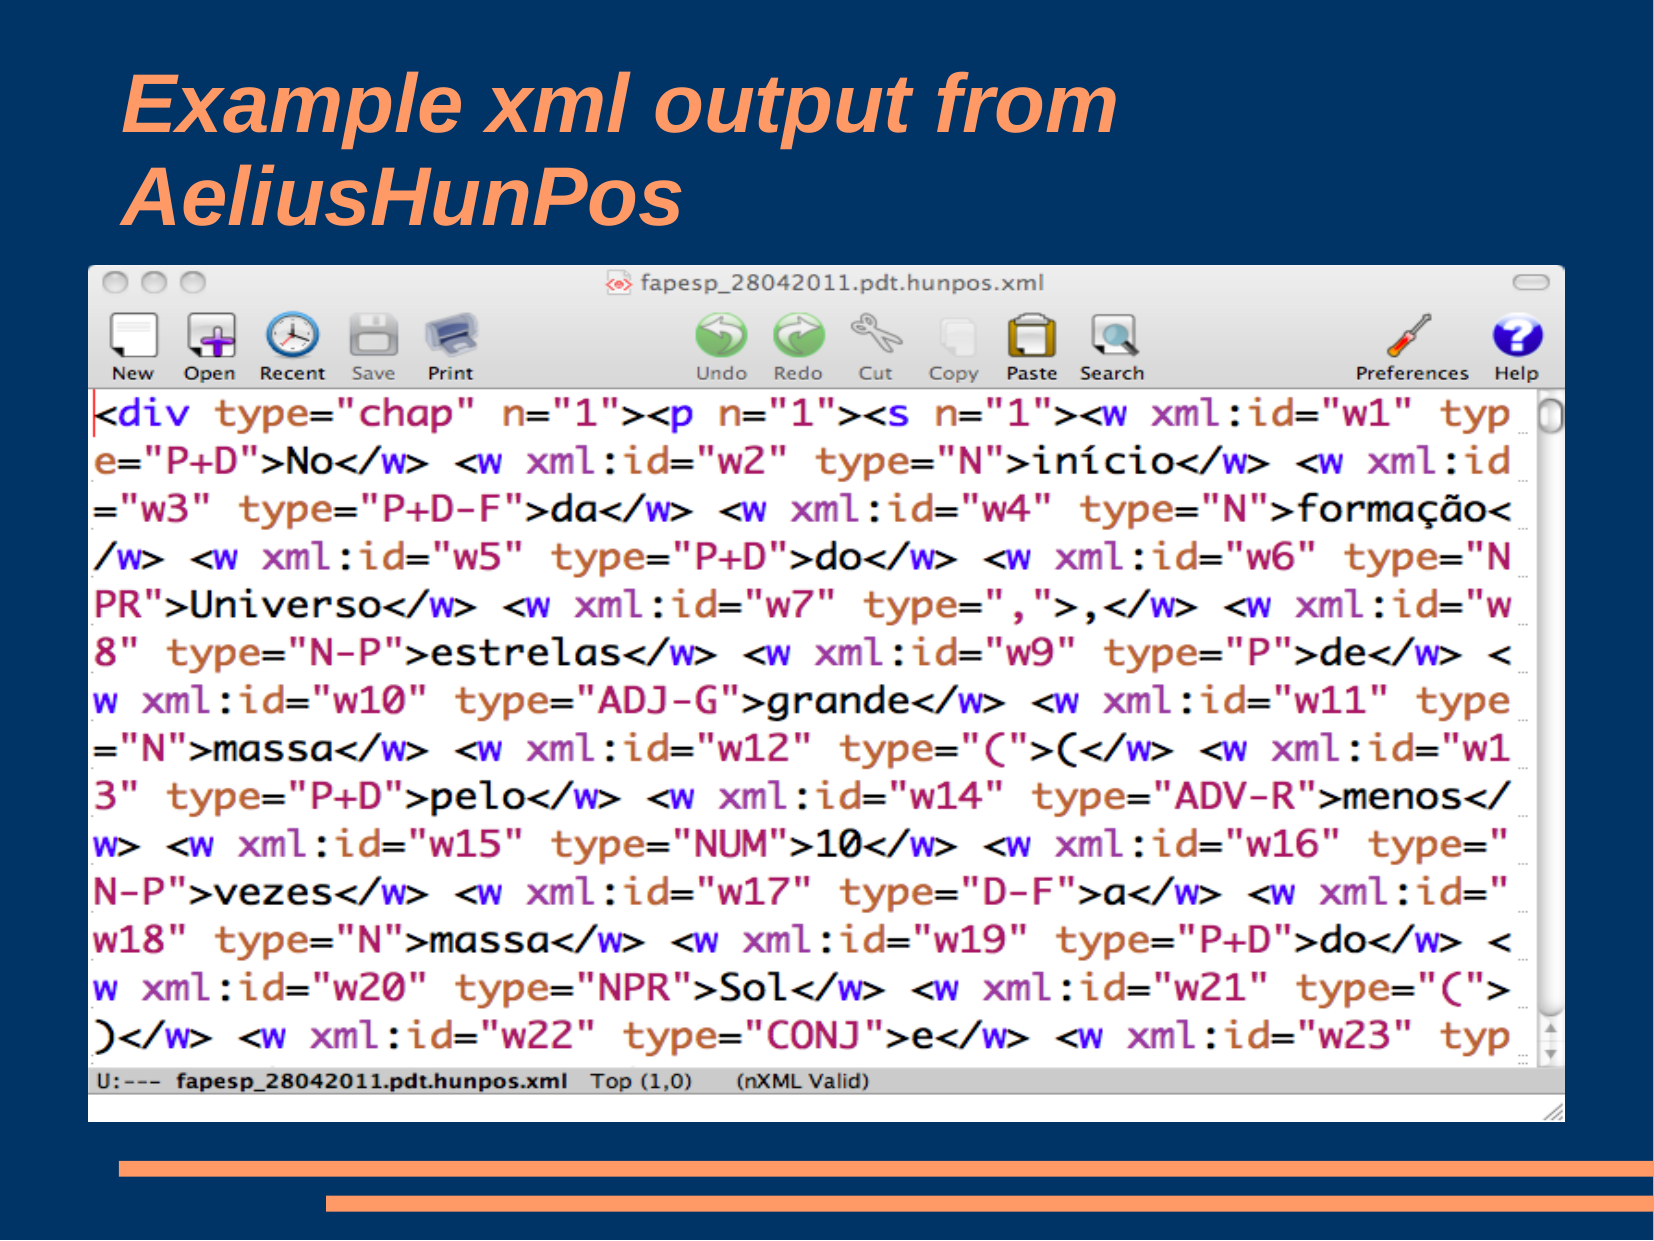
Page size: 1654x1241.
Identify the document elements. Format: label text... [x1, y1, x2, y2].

title Example xml output from AeliusHunPos [121, 46, 1534, 254]
picture [88, 265, 1565, 1123]
